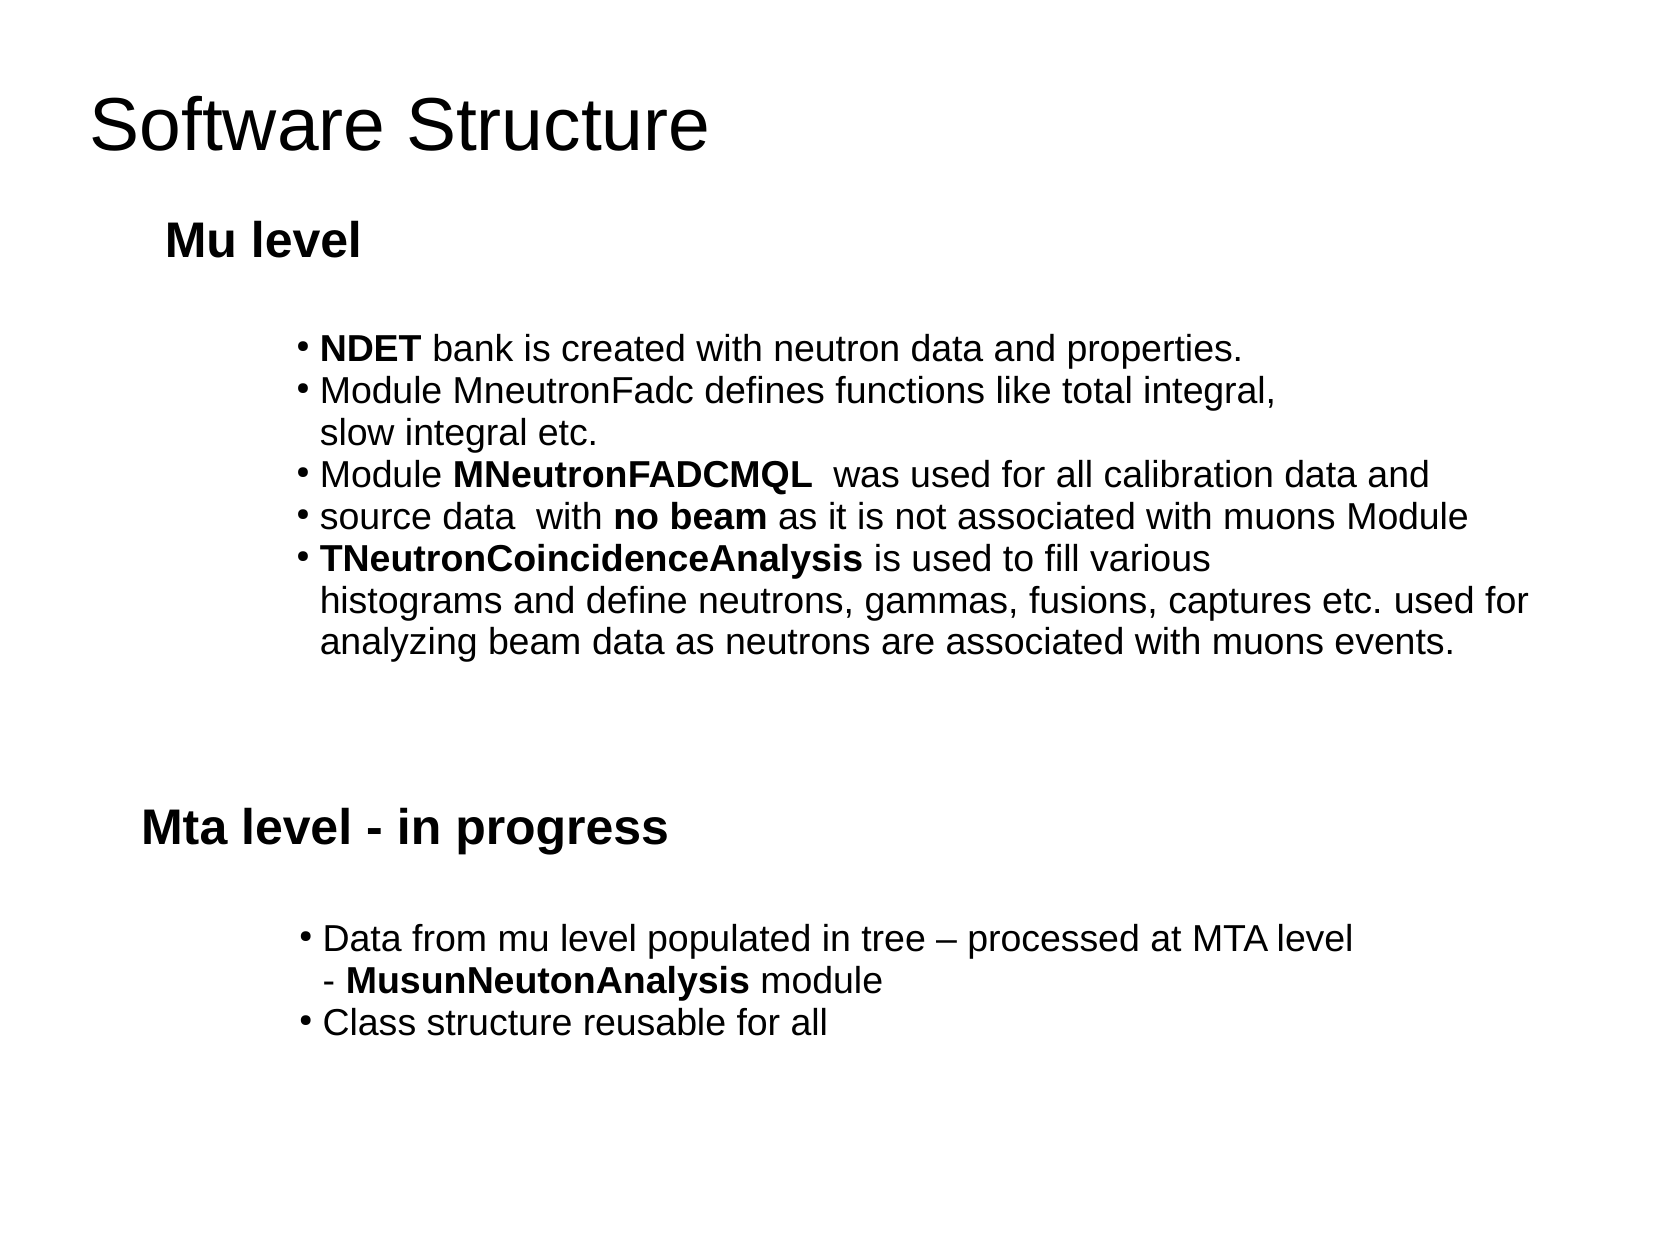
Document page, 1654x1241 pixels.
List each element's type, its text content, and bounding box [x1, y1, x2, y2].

text_box Data from mu level populated in tree – processed at MTA level - MusunNeutonAnalysis module Class structure reusable for all [284, 909, 1370, 1093]
text_box Mu level [150, 205, 392, 276]
text_box Mta level - in progress [126, 791, 713, 863]
text_box NDET bank is created with neutron data and properties. Module MneutronFadc defines functions like total integral, slow integral etc. Module MNeutronFADCMQL was used for all calibration data and source data with no beam as it is not associated with muons Module TNeutronCoincidenceAnalysis is used to fill various histograms and define neutrons, gammas, fusions, captures etc. used for analyzing beam data as neutrons are associated with muons events. [281, 319, 1654, 713]
text_box Software Structure [75, 75, 1613, 188]
